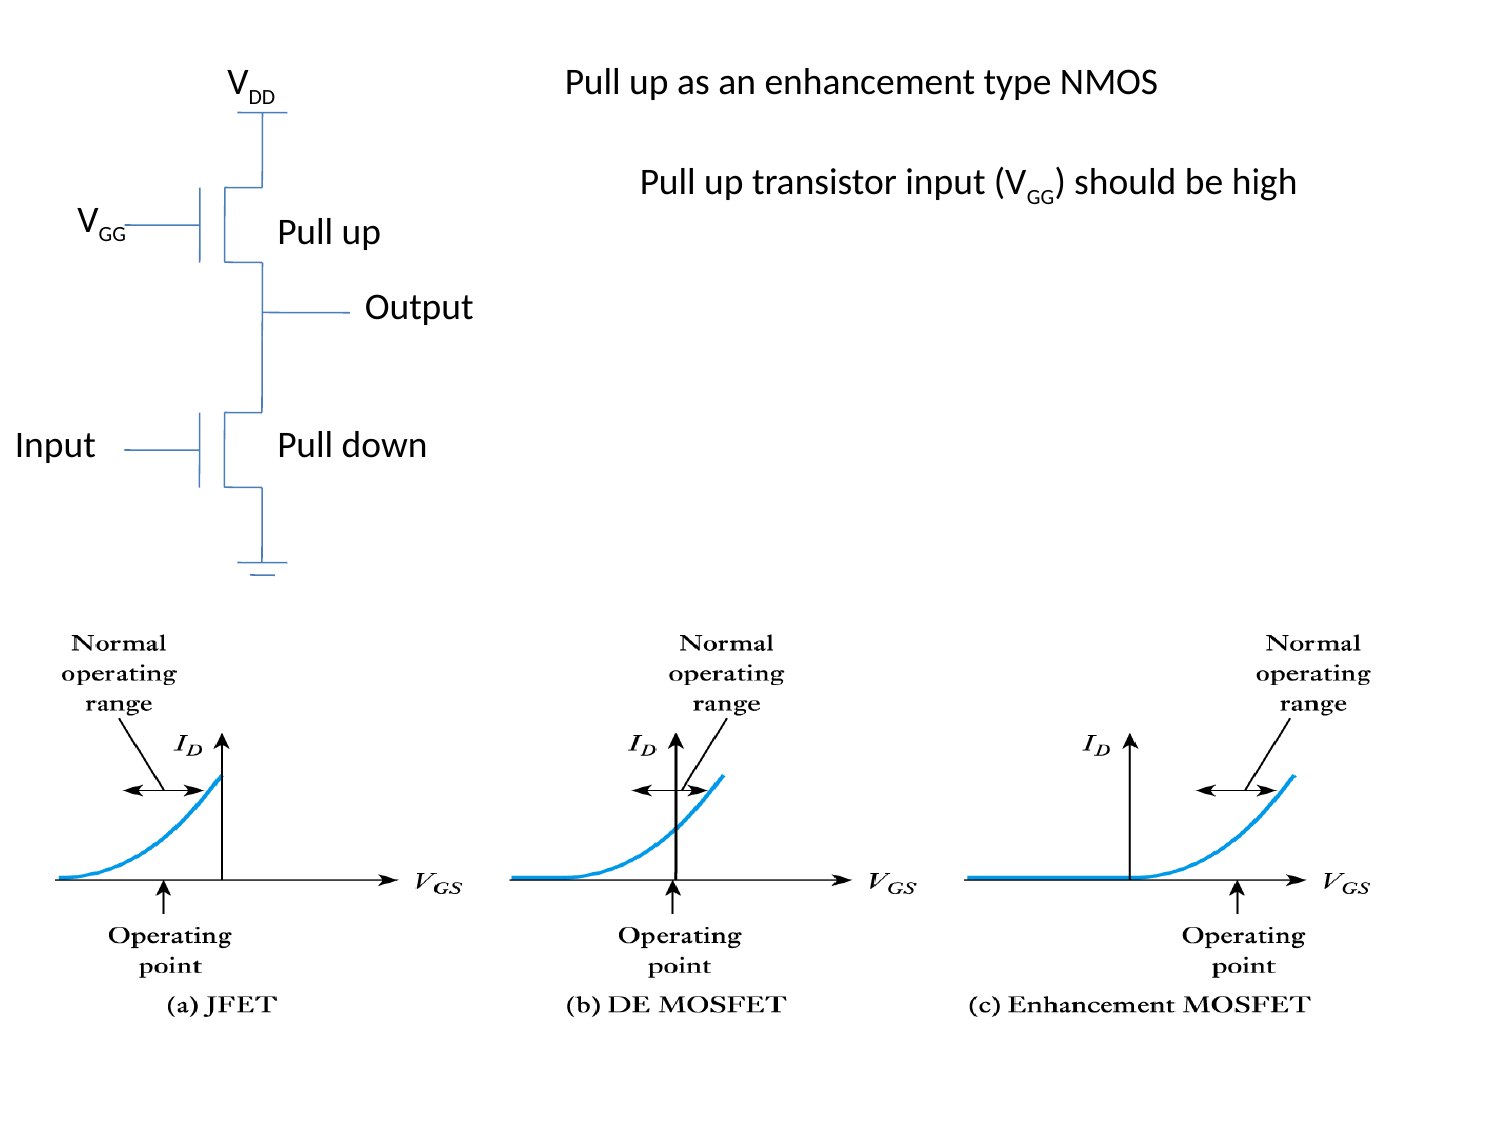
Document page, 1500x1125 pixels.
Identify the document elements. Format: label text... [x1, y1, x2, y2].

text_box Input [0, 412, 163, 473]
text_box Pull up as an enhancement type NMOS [549, 49, 1338, 110]
picture [37, 624, 1375, 1025]
text_box Output [349, 274, 513, 335]
text_box Pull down [262, 412, 563, 473]
text_box Pull up transistor input (VGG) should be high [624, 149, 1325, 216]
text_box VGG [62, 187, 175, 254]
text_box Pull up [262, 199, 563, 260]
text_box VDD [212, 49, 325, 116]
